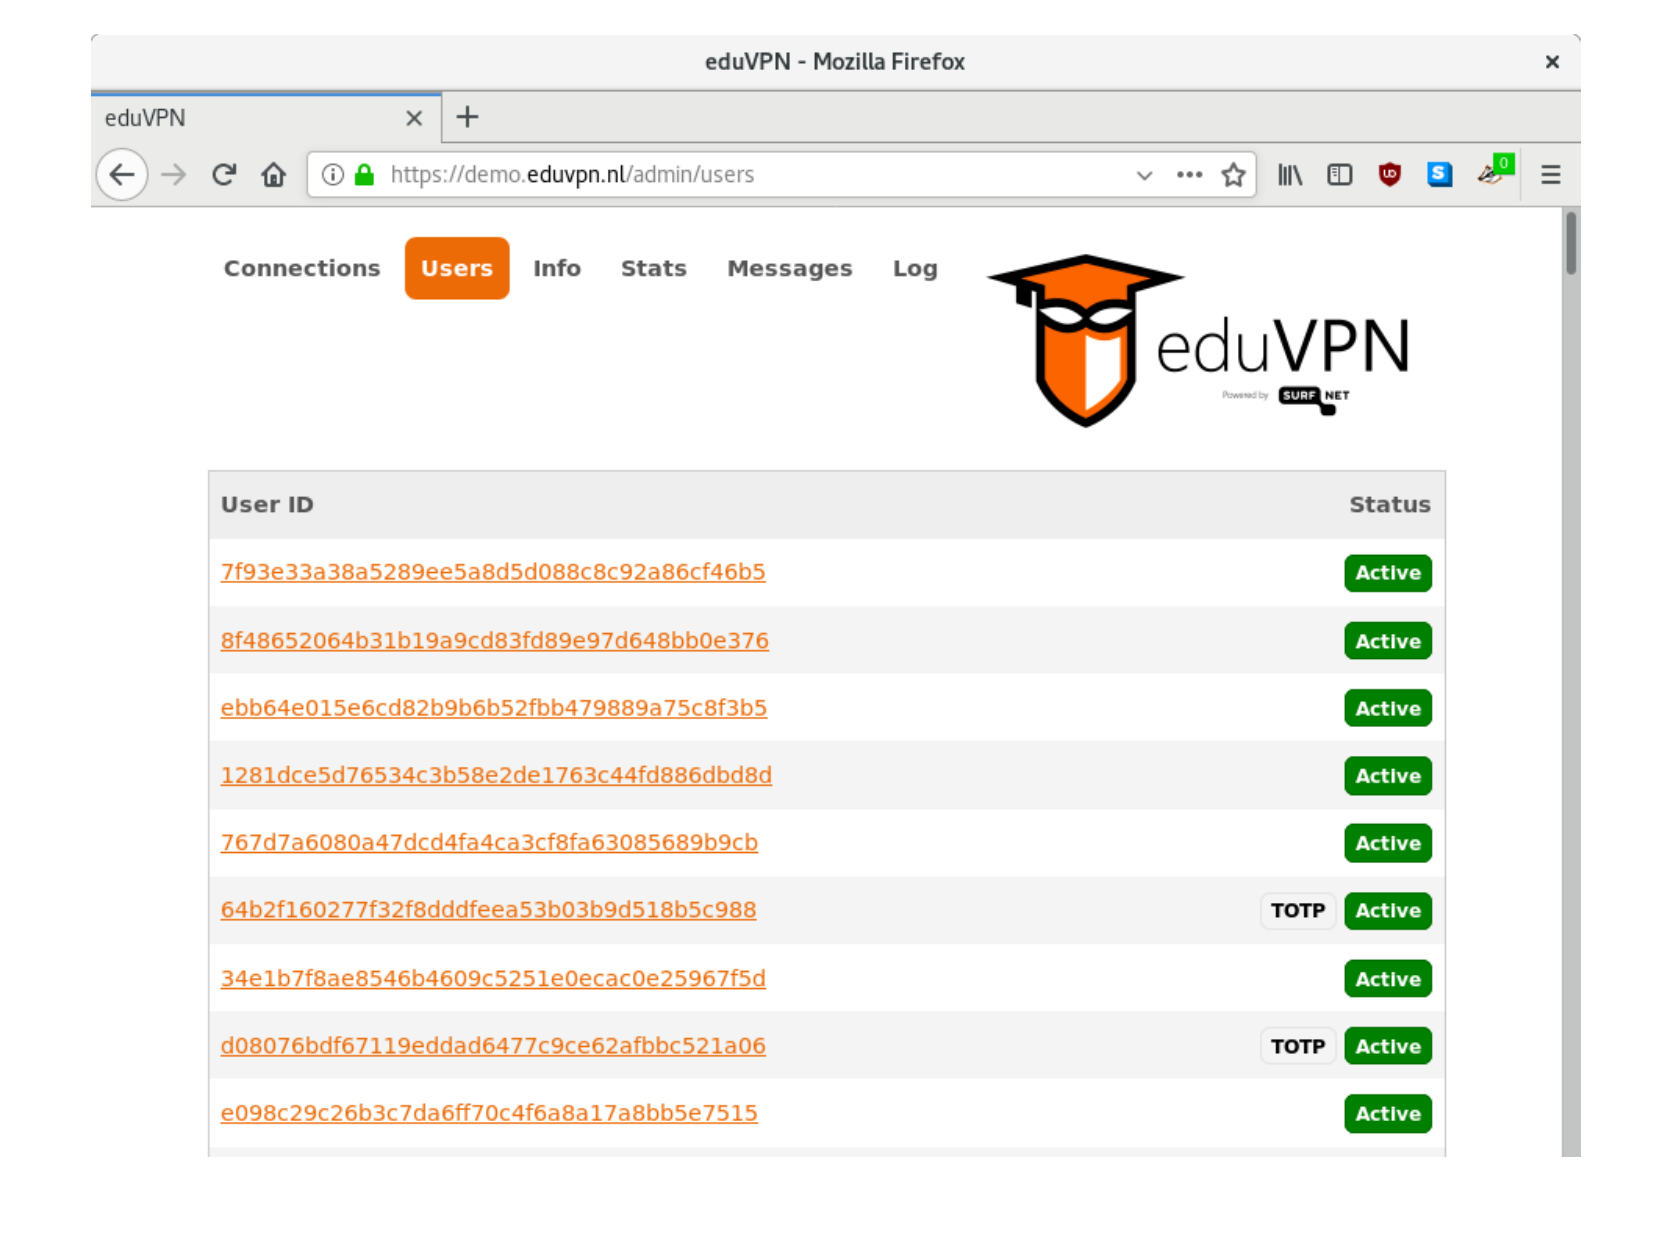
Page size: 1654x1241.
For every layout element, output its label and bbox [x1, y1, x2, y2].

picture [91, 34, 1581, 1157]
